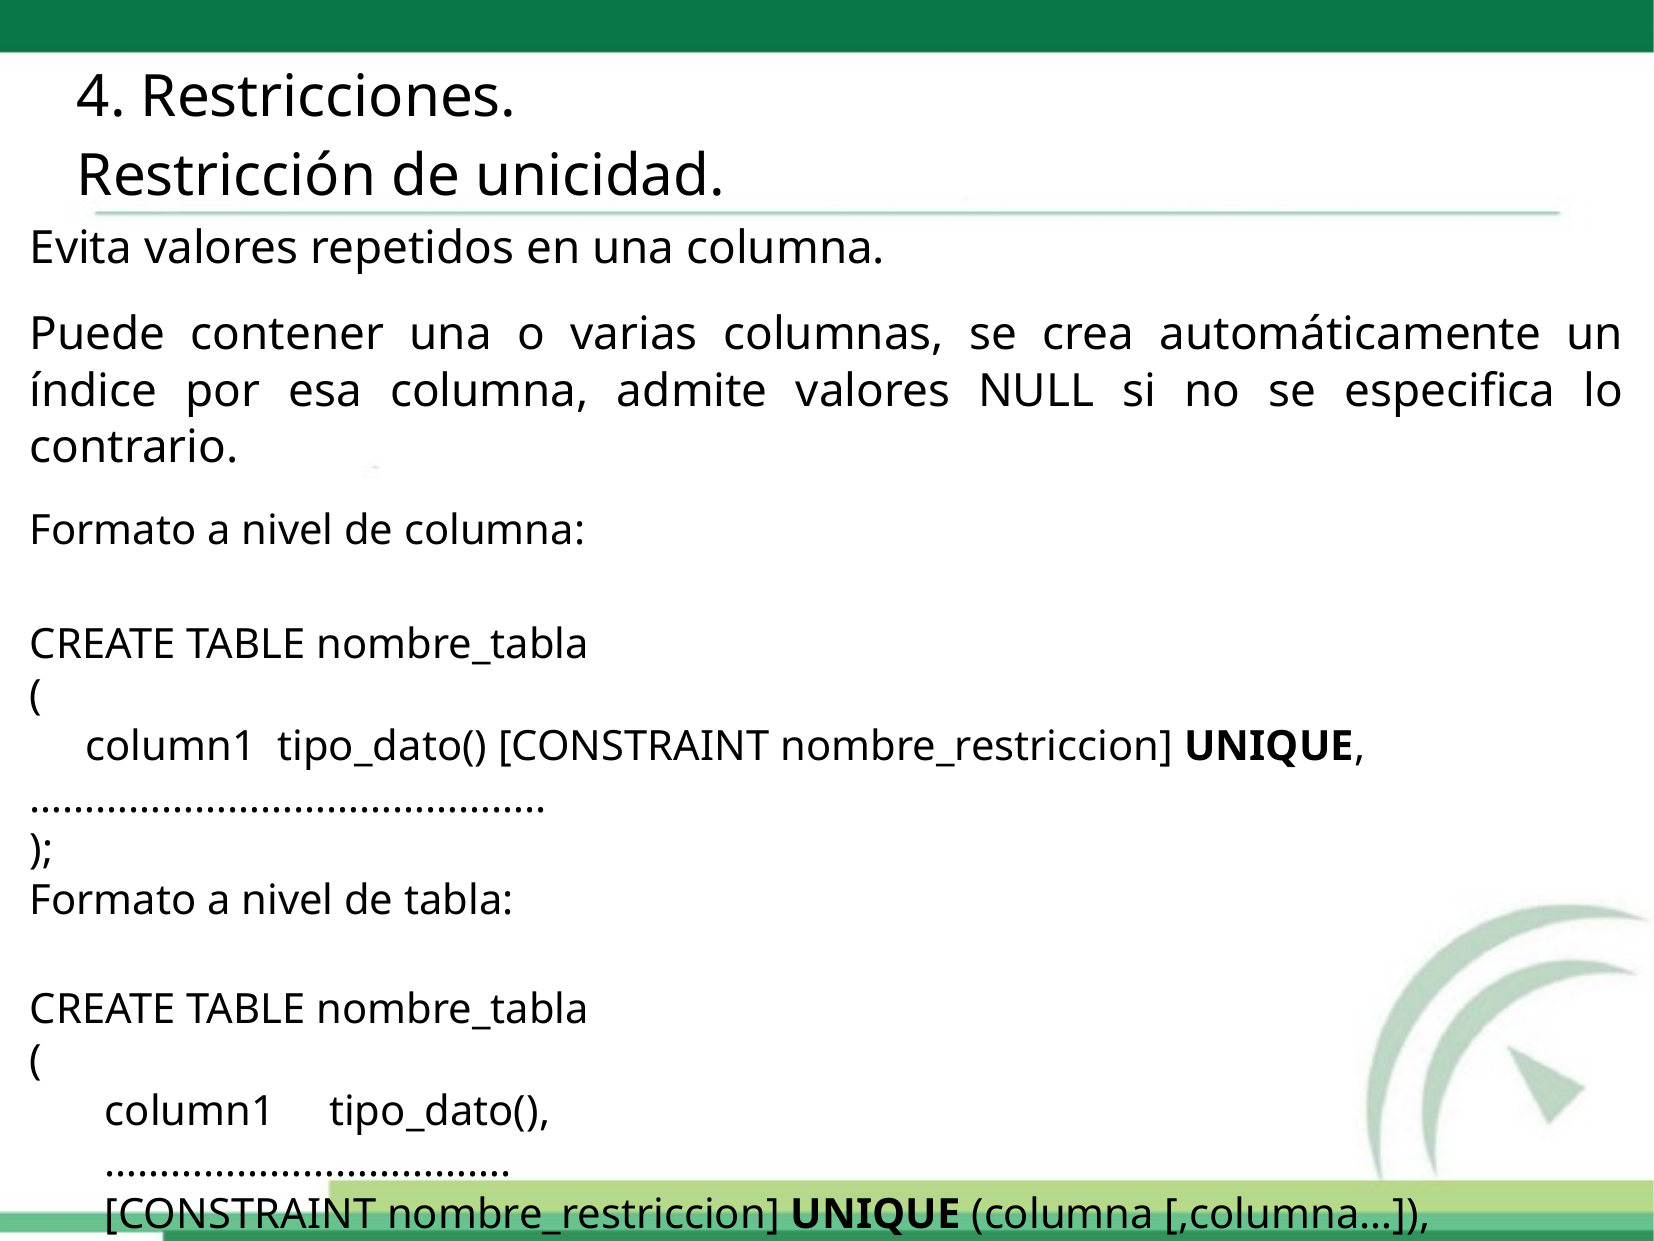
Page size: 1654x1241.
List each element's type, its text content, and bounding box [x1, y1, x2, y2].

title 4. Restricciones. Restricción de unicidad. [76, 29, 1625, 218]
list Evita valores repetidos en una columna. Puede contener una o varias columnas, se crea automáticamente un índice por esa columna, admite valores NULL si no se especifica lo contrario. Formato a nivel de columna: CREATE TABLE nombre_tabla ( column1 tipo_dato() [CONSTRAINT nombre_restriccion] UNIQUE, ……………………………………….. ); Formato a nivel de tabla: CREATE TABLE nombre_tabla ( column1 tipo_dato(), ………………………………. [CONSTRAINT nombre_restriccion] UNIQUE (columna [,columna…]), ……………………………………….. ); [29, 218, 1625, 1168]
picture [0, 0, 1654, 1241]
